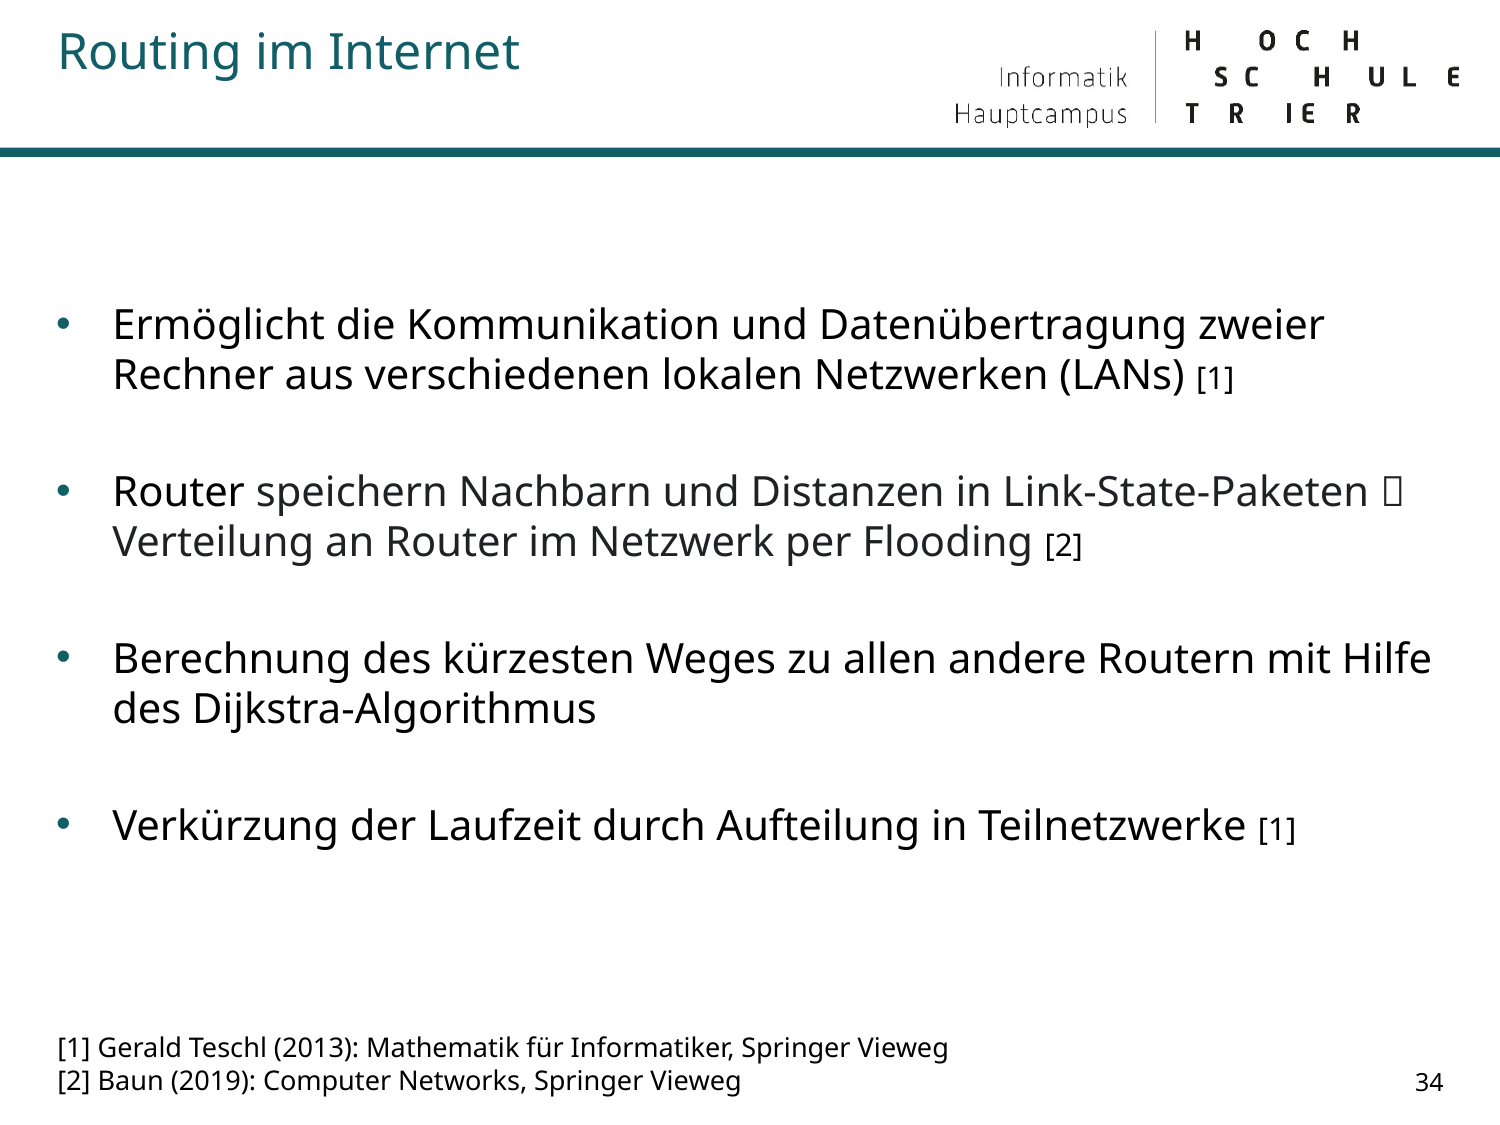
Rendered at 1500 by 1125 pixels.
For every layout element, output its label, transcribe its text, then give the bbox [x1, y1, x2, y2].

picture [956, 30, 1459, 128]
footer [1] Gerald Teschl (2013): Mathematik für Informatiker, Springer Vieweg [2] Baun (2019): Computer Networks, Springer Vieweg [42, 1023, 1229, 1105]
list Ermöglicht die Kommunikation und Datenübertragung zweier Rechner aus verschiedenen lokalen Netzwerken (LANs) [1] Router speichern Nachbarn und Distanzen in Link-State-Paketen  Verteilung an Router im Netzwerk per Flooding [2] Berechnung des kürzesten Weges zu allen andere Routern mit Hilfe des Dijkstra-Algorithmus Verkürzung der Laufzeit durch Aufteilung in Teilnetzwerke [1] [41, 290, 1459, 905]
slide_number <Foliennummer> [1222, 1058, 1459, 1106]
title Routing im Internet [42, 12, 941, 131]
